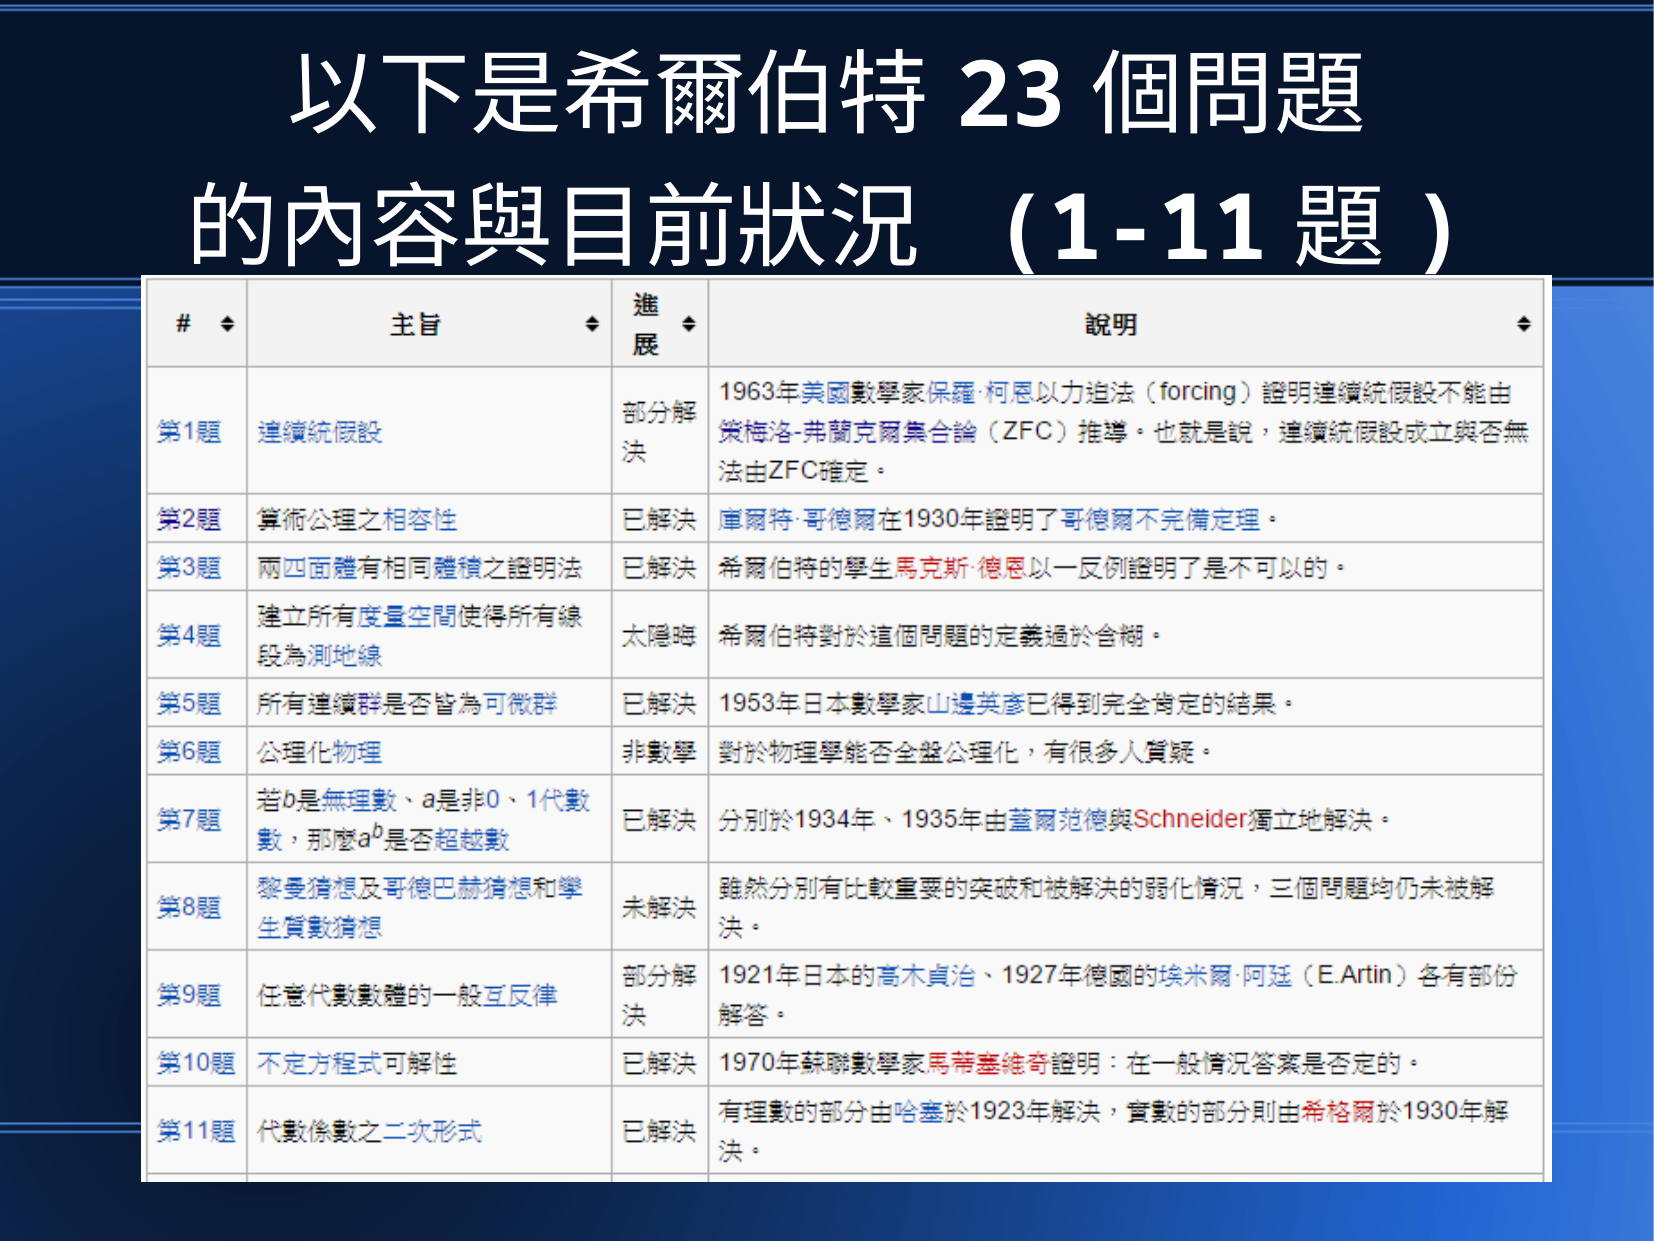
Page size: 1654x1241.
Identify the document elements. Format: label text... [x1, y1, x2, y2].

title 以下是希爾伯特23個問題 的內容與目前狀況 (1-11題) [82, 42, 1571, 264]
picture [0, 0, 1654, 1241]
